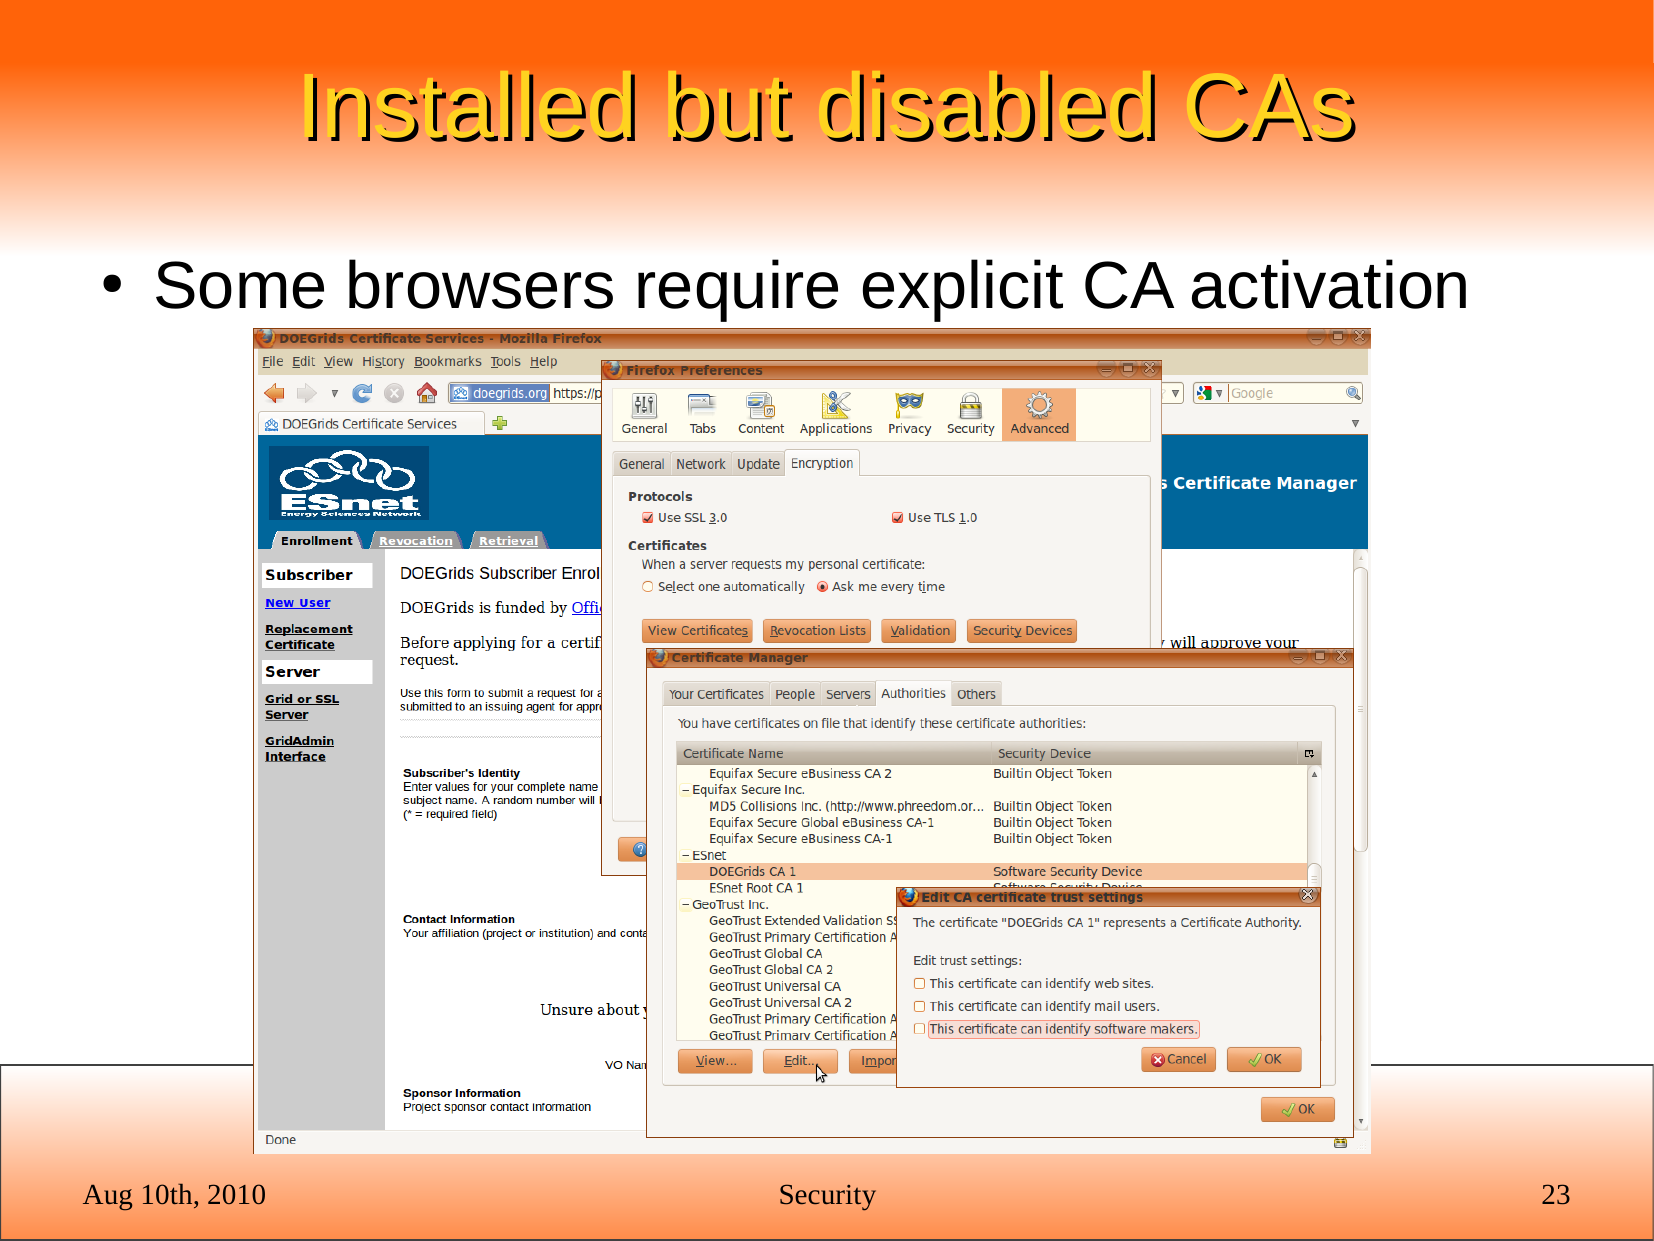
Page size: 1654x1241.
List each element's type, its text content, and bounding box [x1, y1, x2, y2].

picture [253, 328, 1371, 1154]
title Installed but disabled CAs [82, 9, 1571, 202]
list Some browsers require explicit CA activation [82, 247, 1571, 1067]
